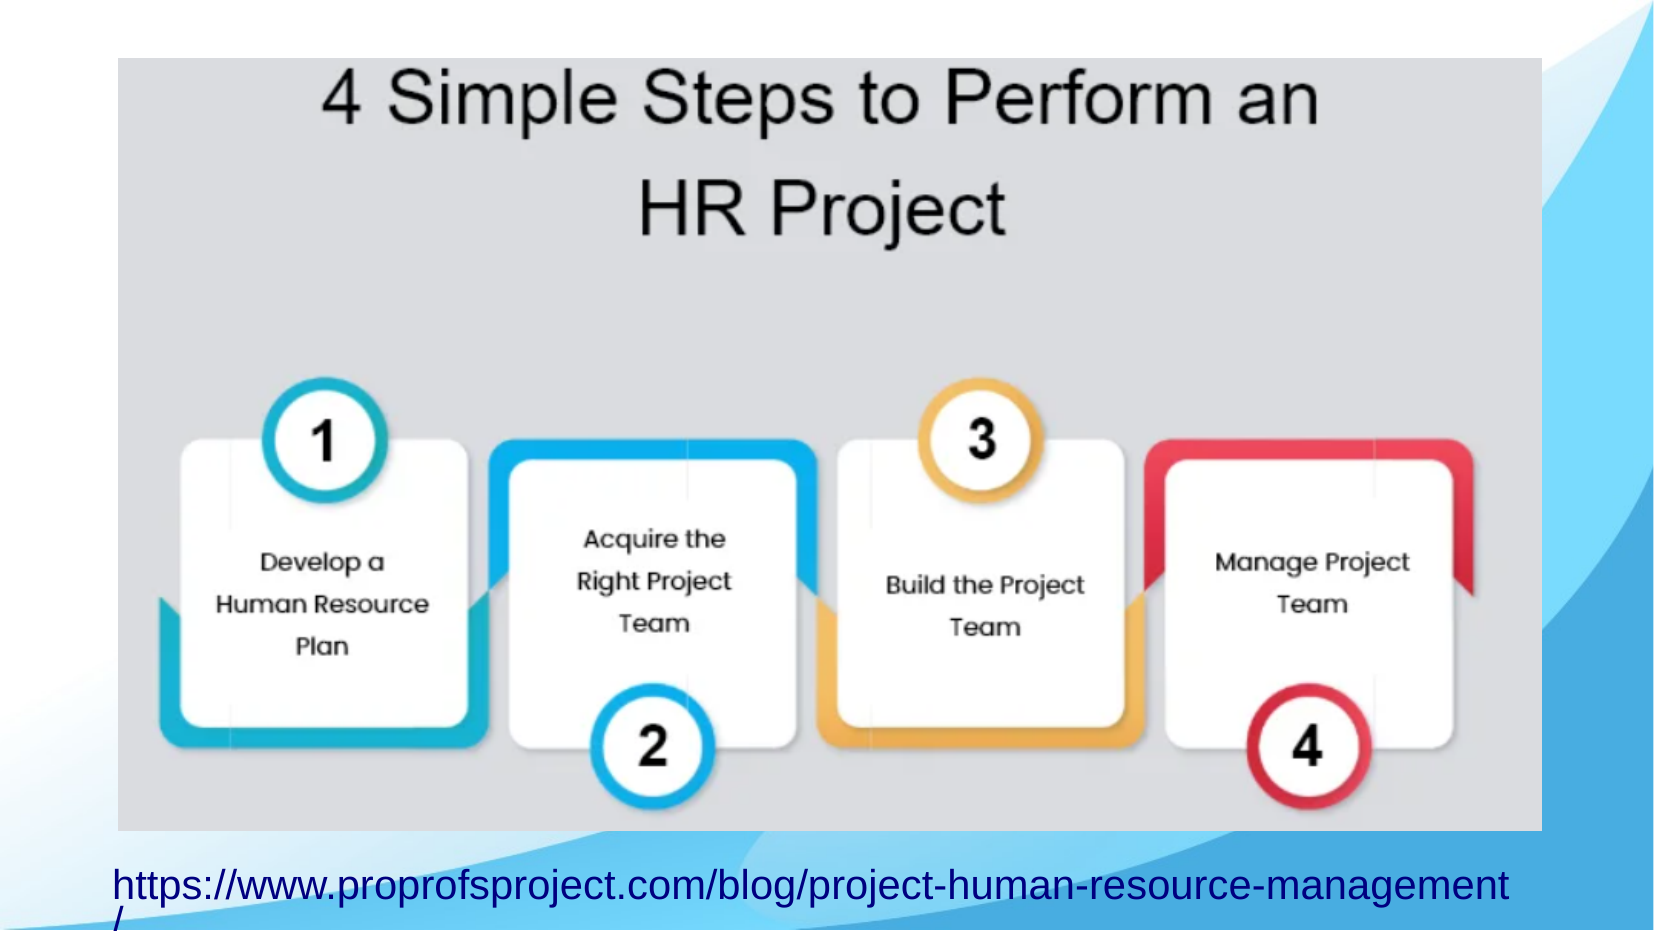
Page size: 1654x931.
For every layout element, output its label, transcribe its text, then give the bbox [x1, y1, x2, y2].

text_box https://www.proprofsproject.com/blog/project-human-resource-management/ [97, 853, 1536, 916]
picture [0, 0, 1654, 931]
